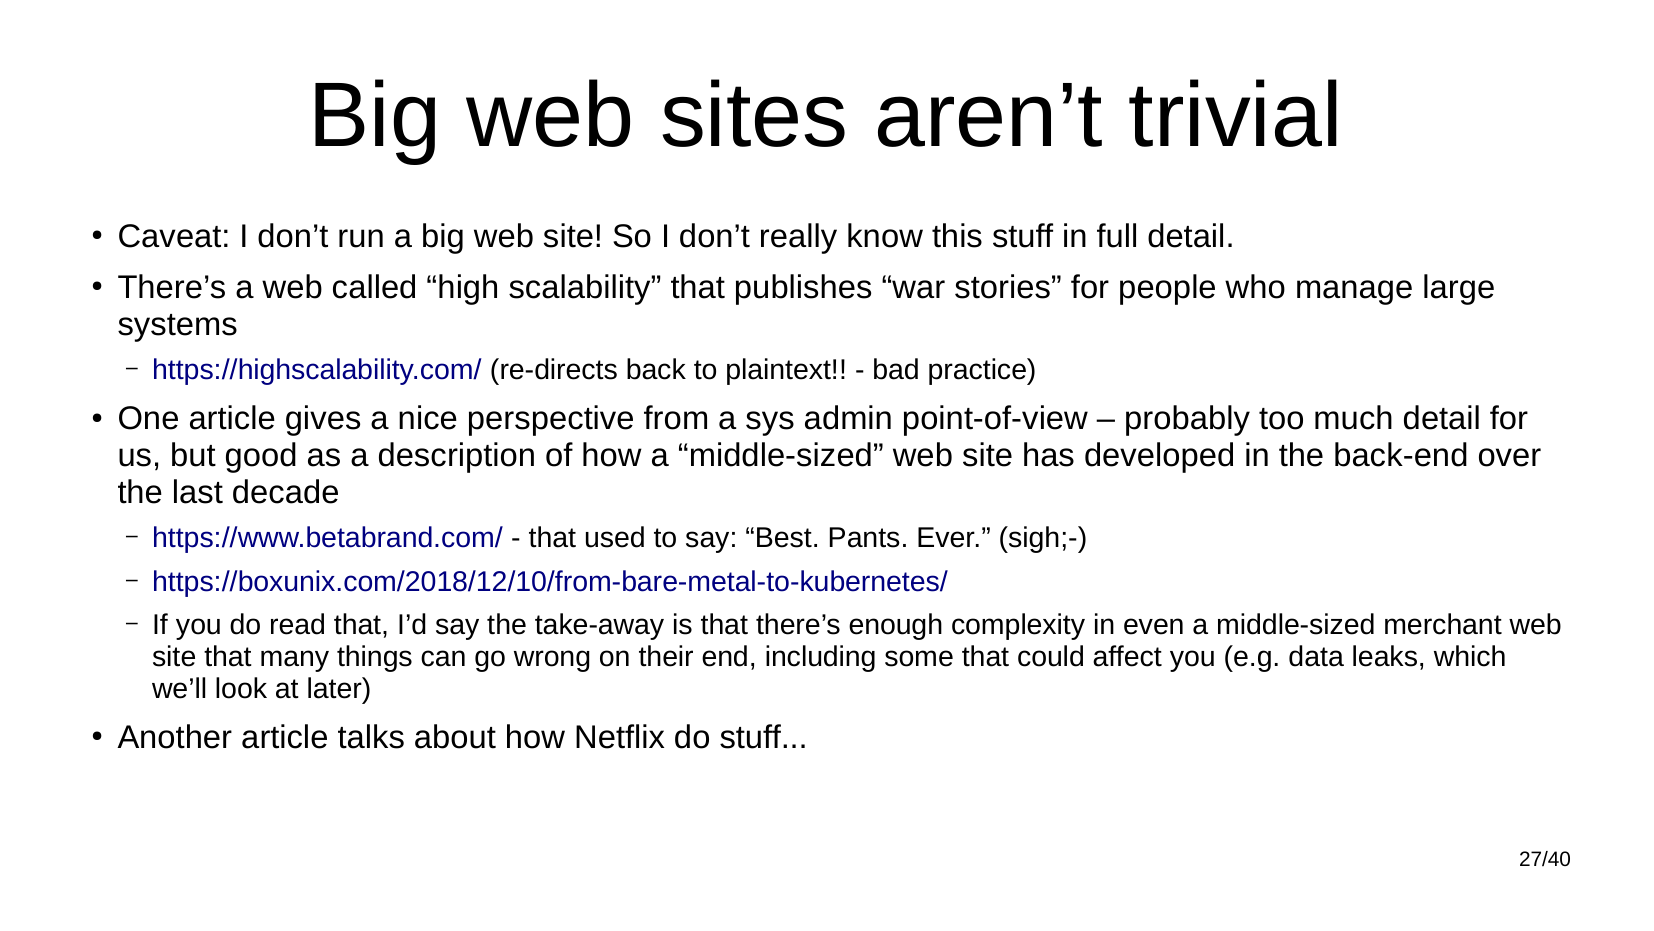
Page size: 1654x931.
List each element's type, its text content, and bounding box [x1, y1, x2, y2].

list Caveat: I don’t run a big web site! So I don’t really know this stuff in full detail. There’s a web called “high scalability” that publishes “war stories” for people who manage large systems https://highscalability.com/ (re-directs back to plaintext!! - bad practice) One article gives a nice perspective from a sys admin point-of-view – probably too much detail for us, but good as a description of how a “middle-sized” web site has developed in the back-end over the last decade https://www.betabrand.com/ - that used to say: “Best. Pants. Ever.” (sigh;-) https://boxunix.com/2018/12/10/from-bare-metal-to-kubernetes/ If you do read that, I’d say the take-away is that there’s enough complexity in even a middle-sized merchant web site that many things can go wrong on their end, including some that could affect you (e.g. data leaks, which we’ll look at later) Another article talks about how Netflix do stuff... [82, 217, 1571, 758]
title Big web sites aren’t trivial [82, 37, 1571, 193]
